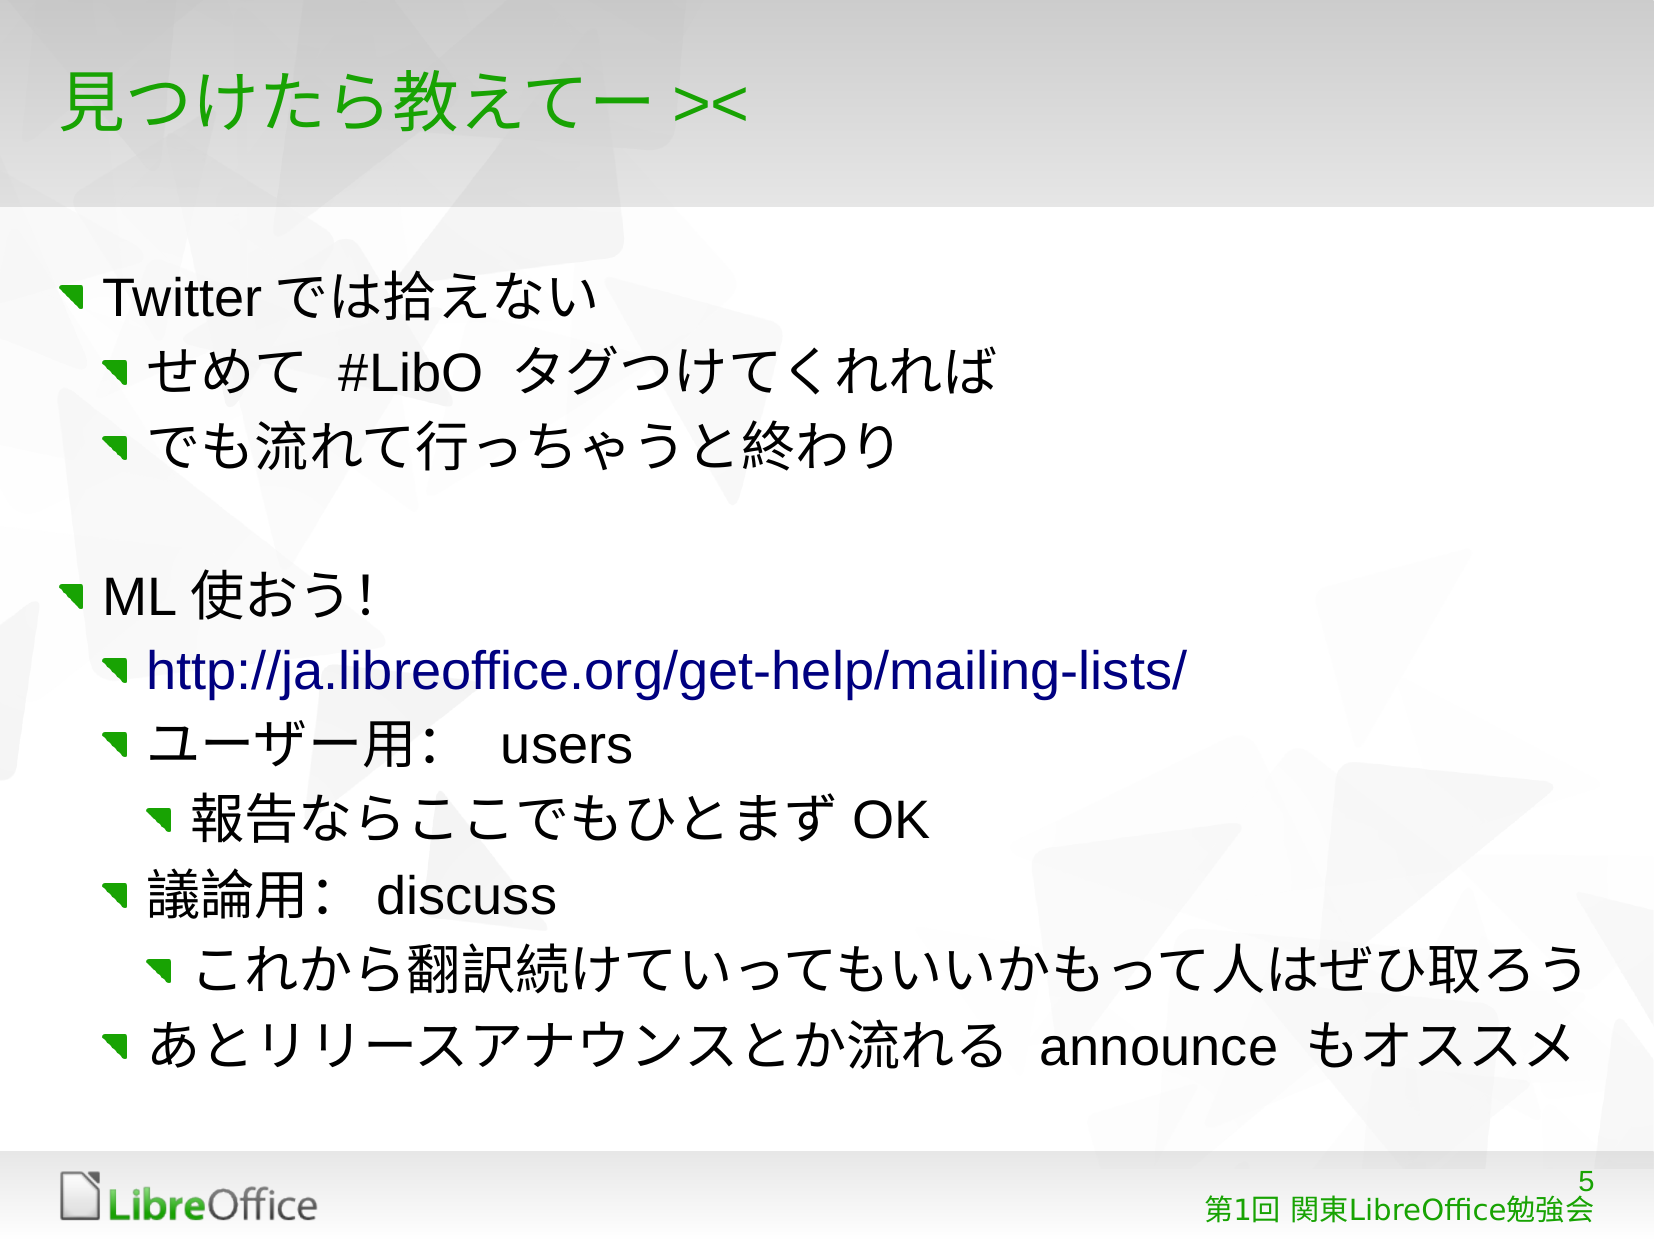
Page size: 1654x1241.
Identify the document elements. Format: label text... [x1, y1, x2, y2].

list Twitterでは拾えない せめて #LibO タグつけてくれれば でも流れて行っちゃうと終わり ML使おう！ http://ja.libreoffice.org/get-help/mailing-lists/ ユーザー用： users 報告ならここでもひとまずOK 議論用：discuss これから翻訳続けていってもいいかもって人はぜひ取ろう あとリリースアナウンスとか流れる announce もオススメ [59, 265, 1595, 1114]
picture [915, 548, 1654, 1169]
title 見つけたら教えてー>< [59, 29, 1595, 178]
picture [41, 1152, 337, 1240]
picture [0, 0, 783, 931]
